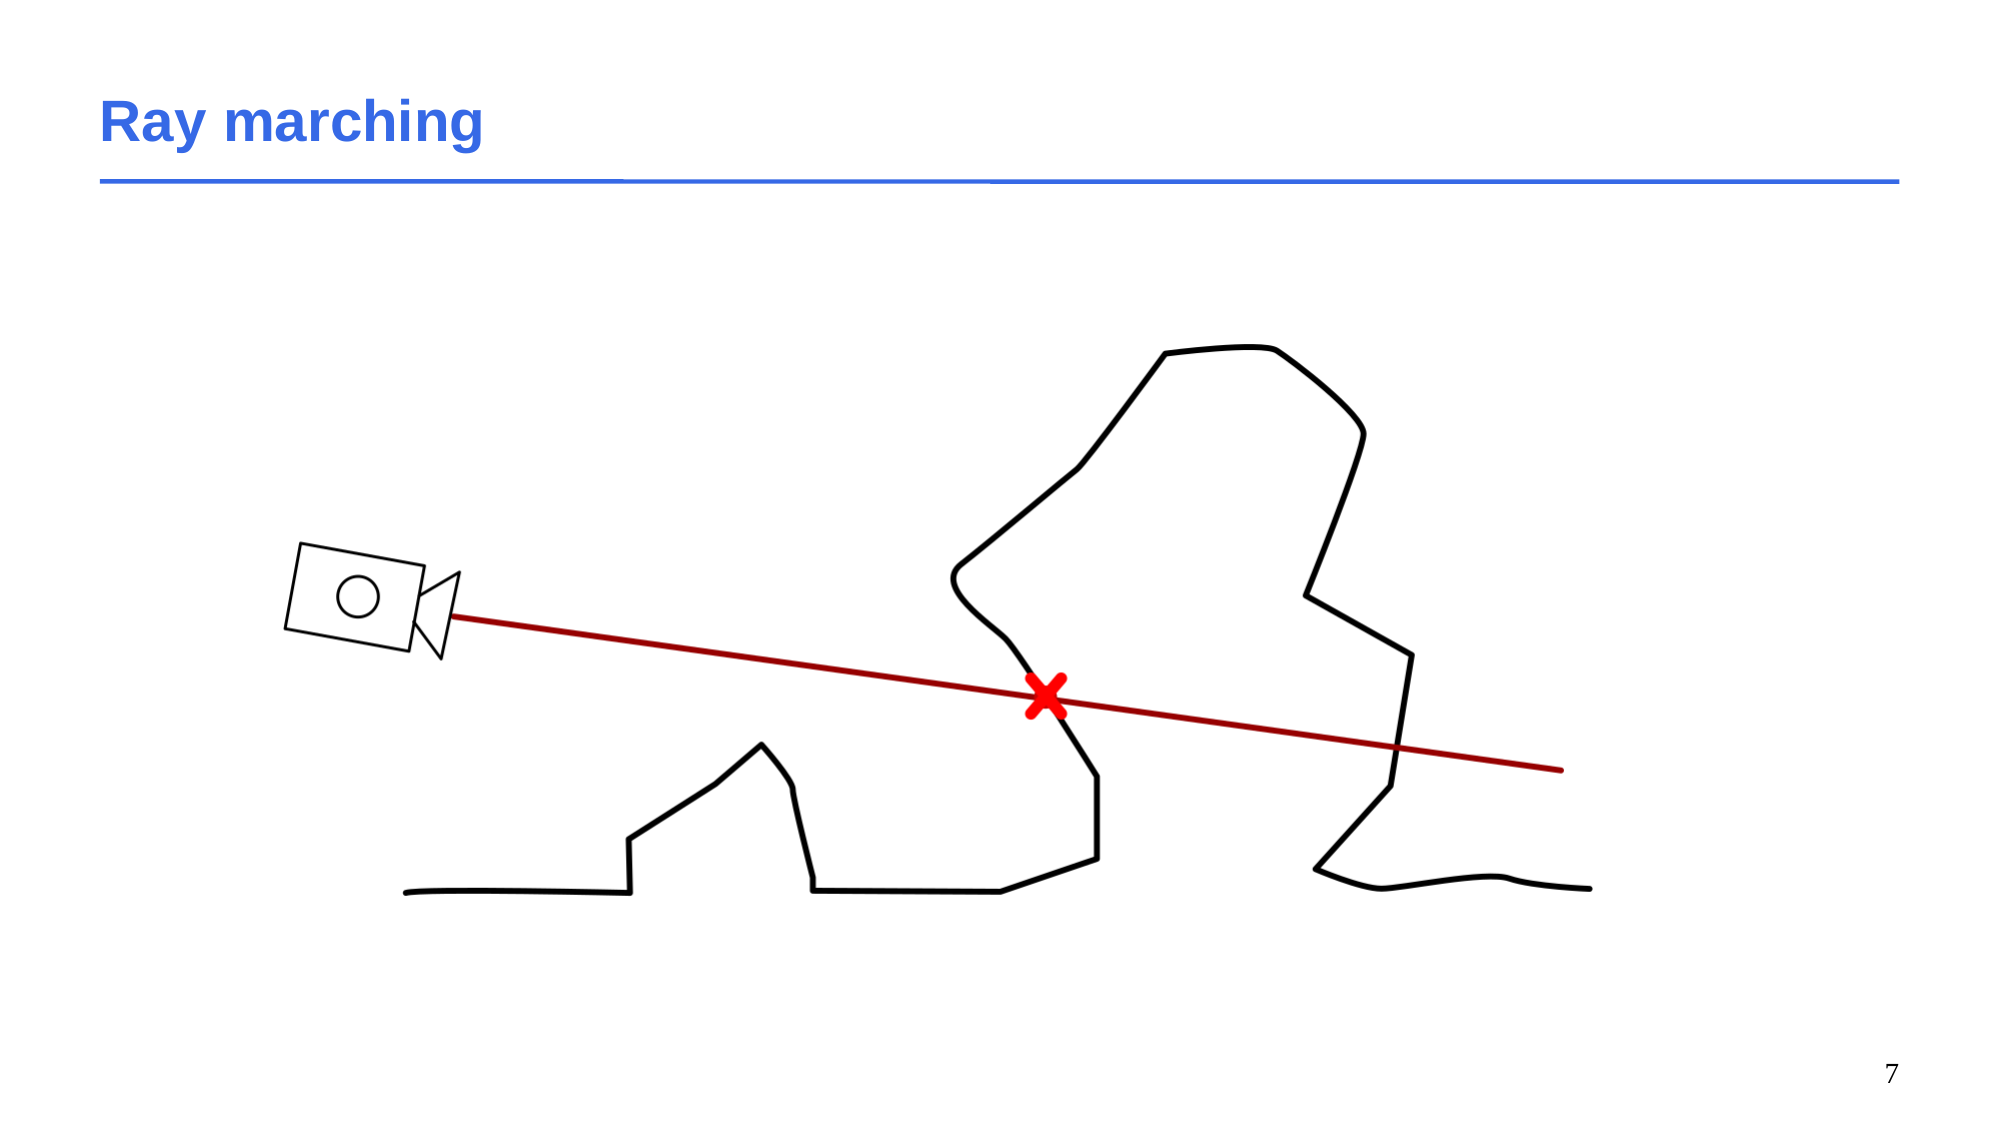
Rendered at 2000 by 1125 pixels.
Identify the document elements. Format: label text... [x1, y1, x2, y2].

title Ray marching [99, 27, 1900, 215]
picture [176, 302, 1726, 1048]
